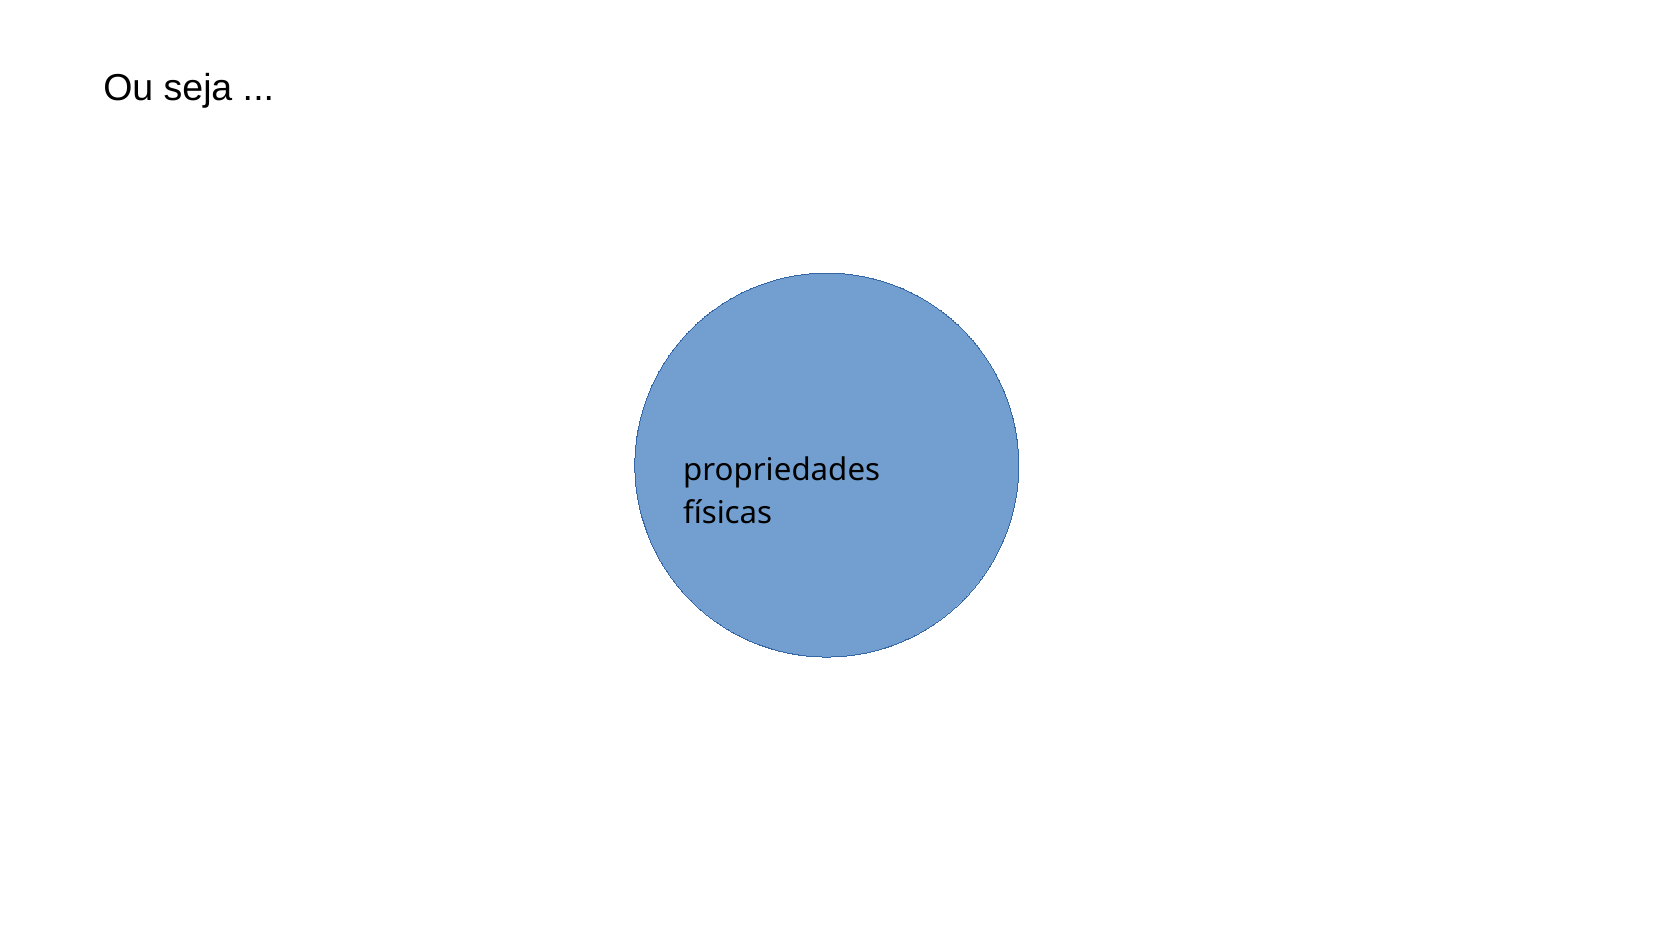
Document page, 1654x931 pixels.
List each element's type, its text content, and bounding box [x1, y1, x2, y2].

text_box Ou seja ... [88, 59, 384, 158]
text_box [634, 273, 1019, 658]
text_box propriedades físicas [668, 439, 989, 490]
